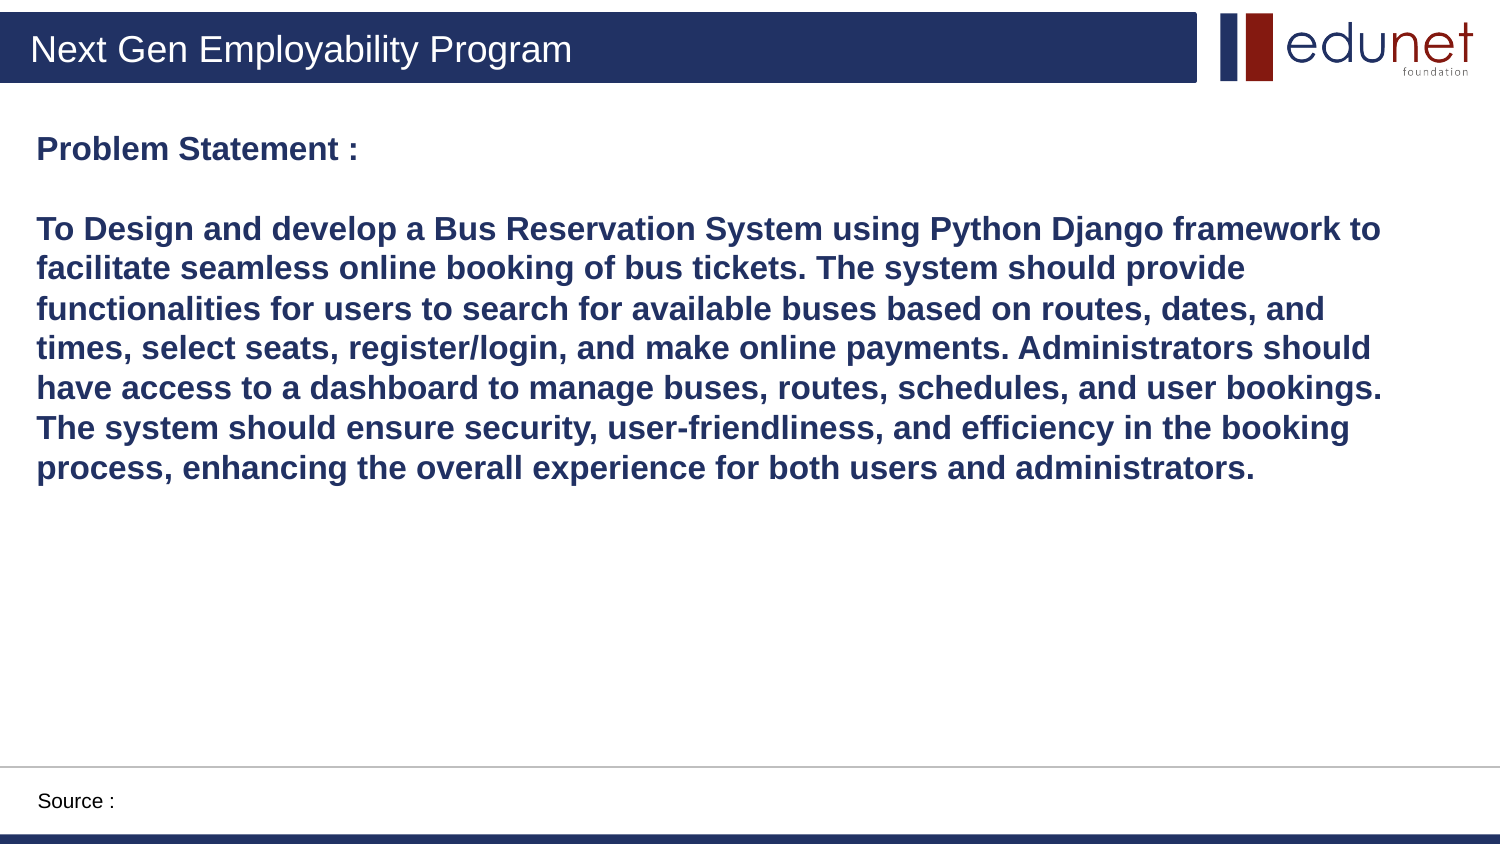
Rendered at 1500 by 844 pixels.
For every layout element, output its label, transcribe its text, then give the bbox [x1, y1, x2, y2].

picture [1279, 14, 1482, 83]
title Problem Statement : To Design and develop a Bus Reservation System using Python Django framework to facilitate seamless online booking of bus tickets. The system should provide functionalities for users to search for available buses based on routes, dates, and times, select seats, register/login, and make online payments. Administrators should have access to a dashboard to manage buses, routes, schedules, and user bookings. The system should ensure security, user-friendliness, and efficiency in the booking process, enhancing the overall experience for both users and administrators. [21, 111, 1441, 165]
text_box Source : [22, 773, 139, 826]
